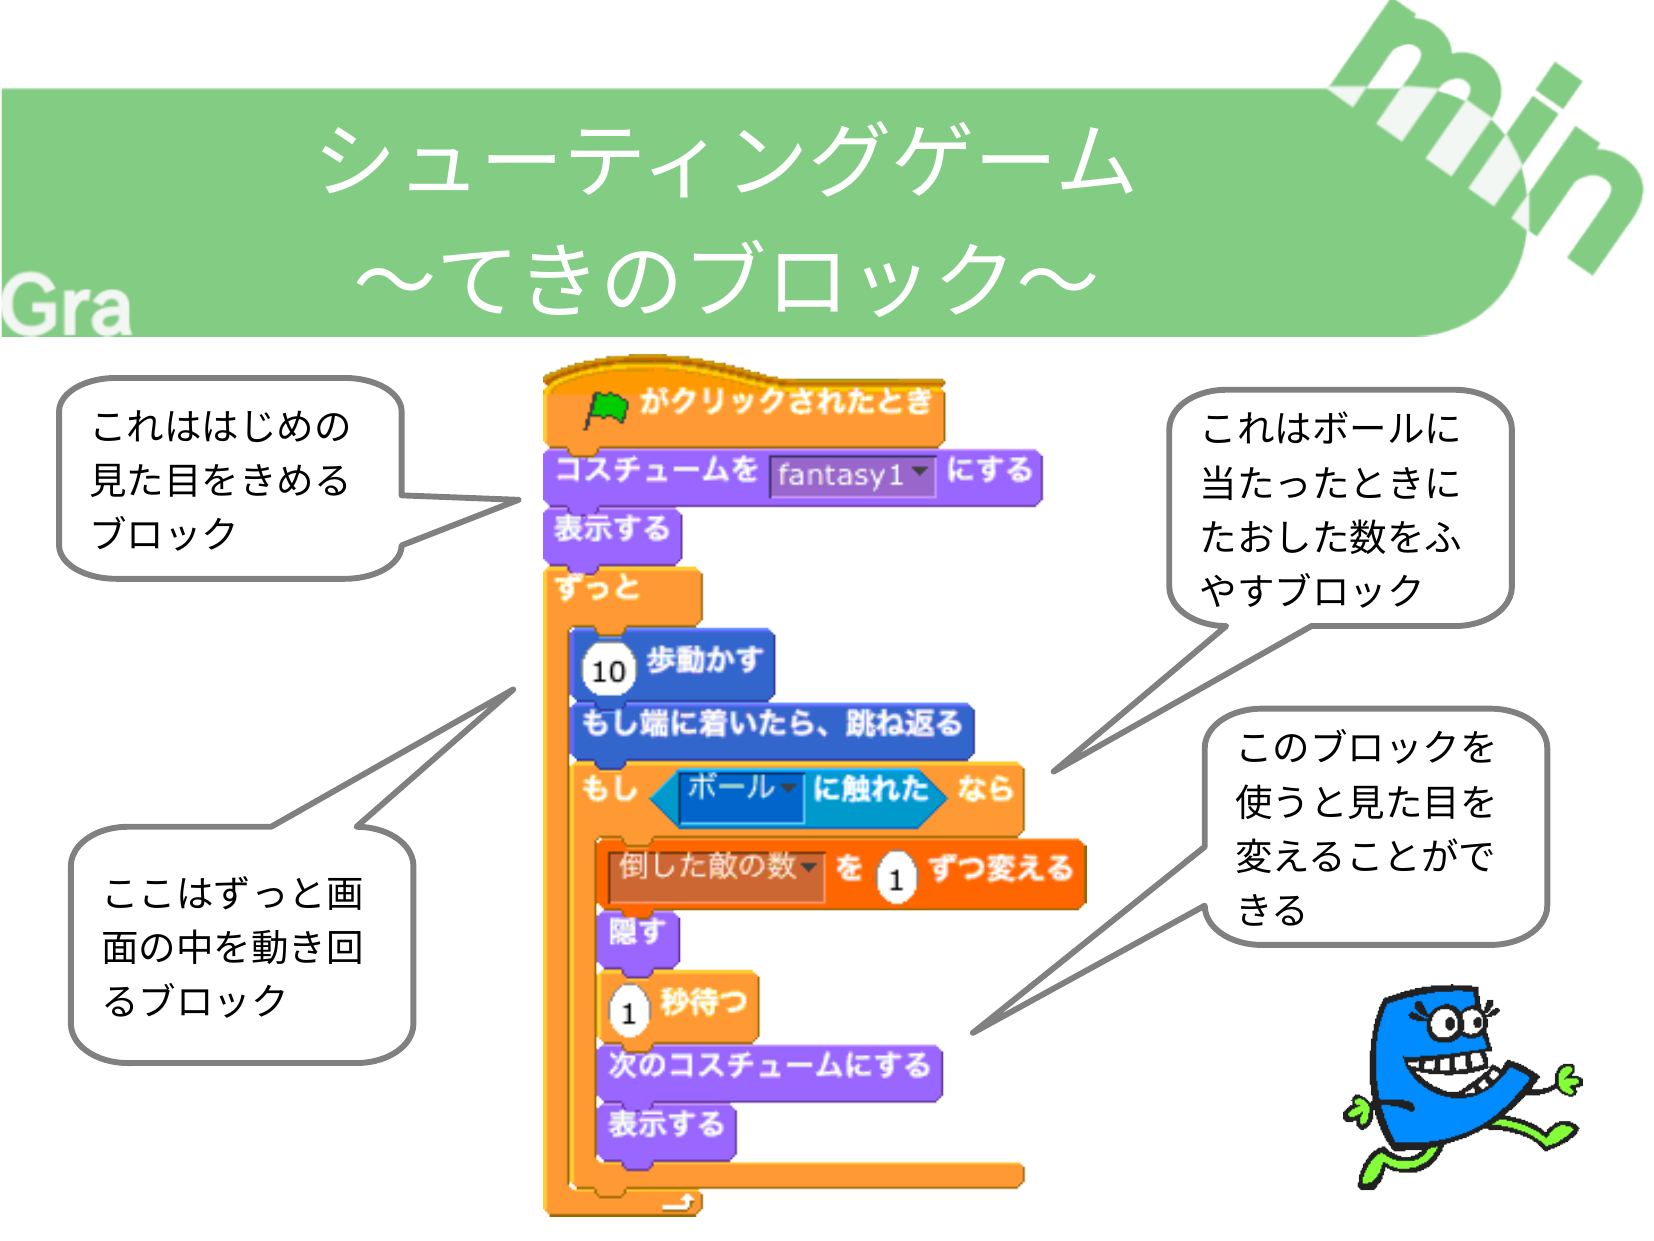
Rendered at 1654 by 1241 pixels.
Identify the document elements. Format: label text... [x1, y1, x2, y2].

text_box このブロックを使うと見た目を変えることができる [1087, 708, 1548, 971]
title シューティングゲーム 〜てきのブロック〜 [11, 99, 1441, 332]
picture [1343, 984, 1583, 1193]
text_box ここはずっと画面の中を動き回るブロック [70, 689, 514, 1064]
text_box これはボールに当たったときにたおした数をふやすブロック [1087, 389, 1512, 753]
picture [543, 354, 1087, 1217]
text_box これははじめの見た目をきめるブロック [59, 377, 519, 579]
picture [1, 0, 1654, 337]
